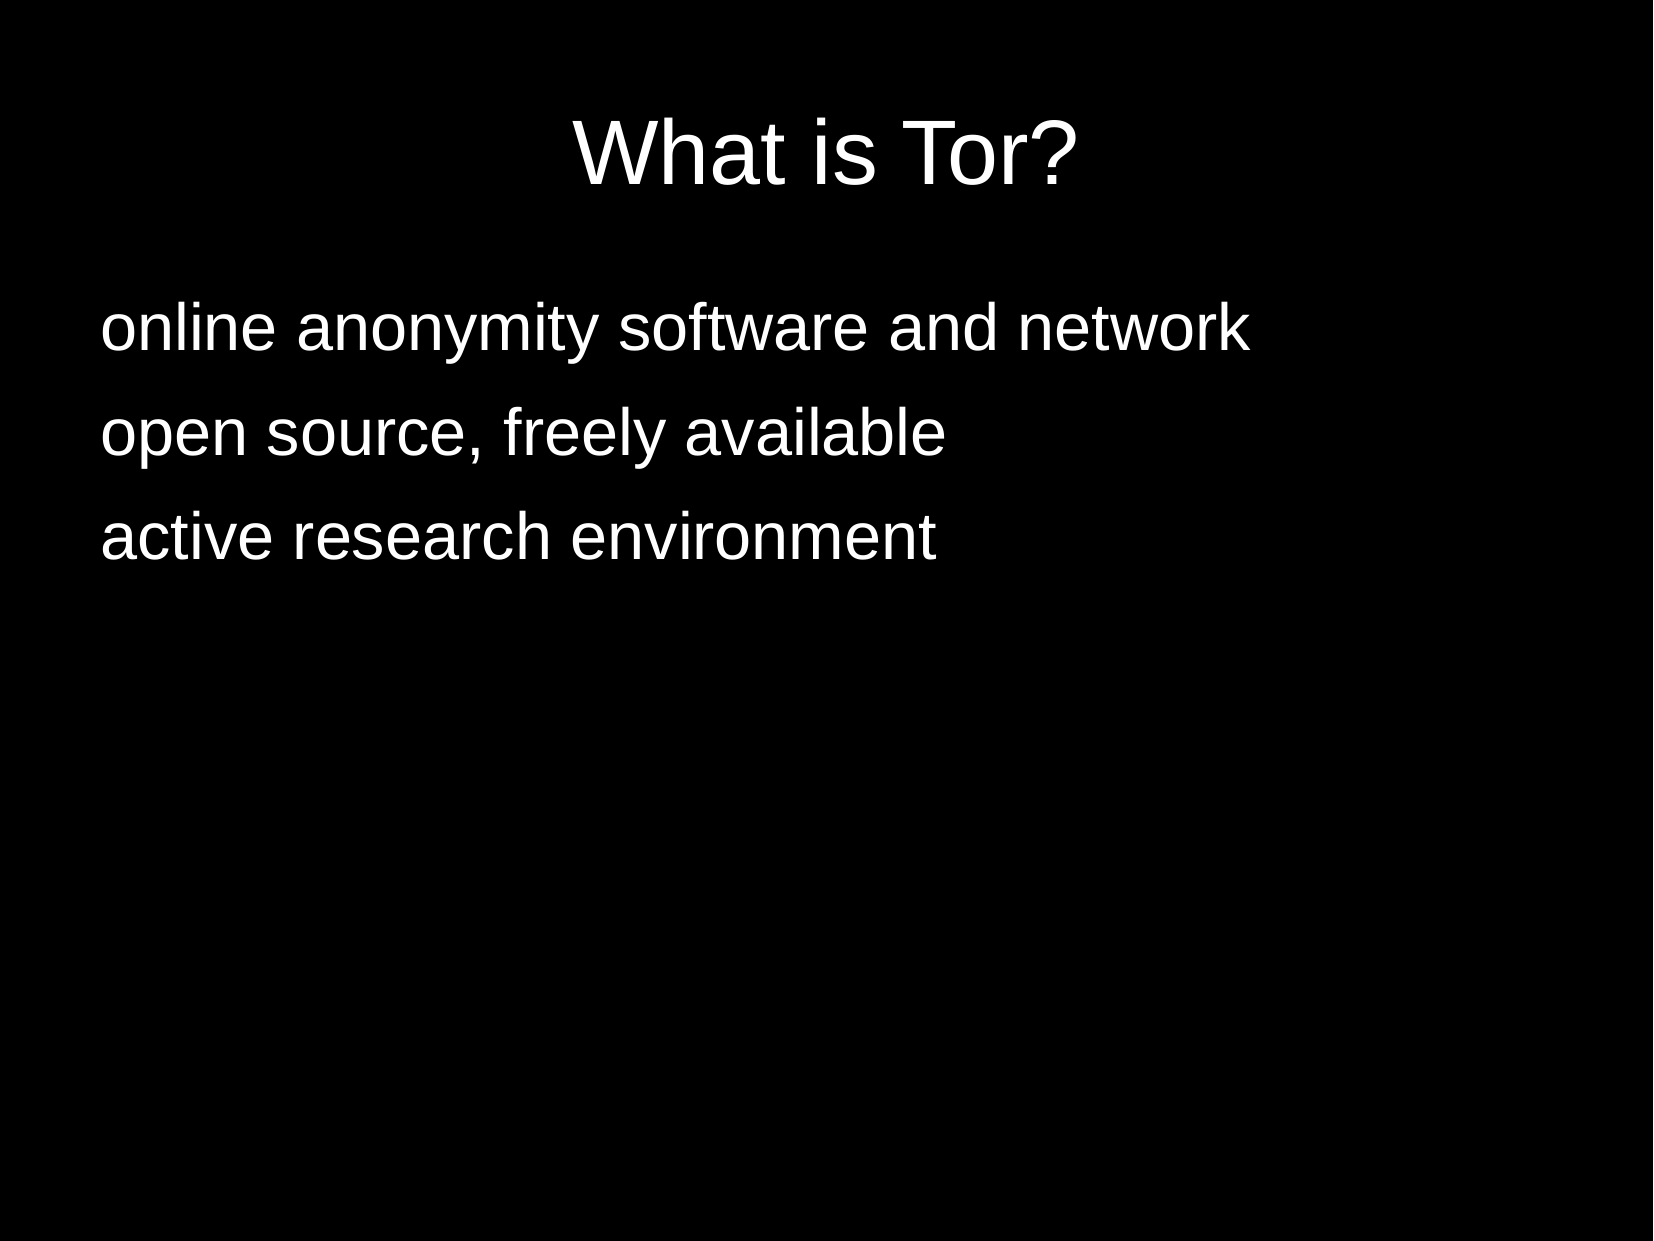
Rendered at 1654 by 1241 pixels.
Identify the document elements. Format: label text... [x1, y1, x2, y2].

title What is Tor? [82, 49, 1571, 257]
list online anonymity software and network open source, freely available active research environment [82, 290, 1571, 1109]
